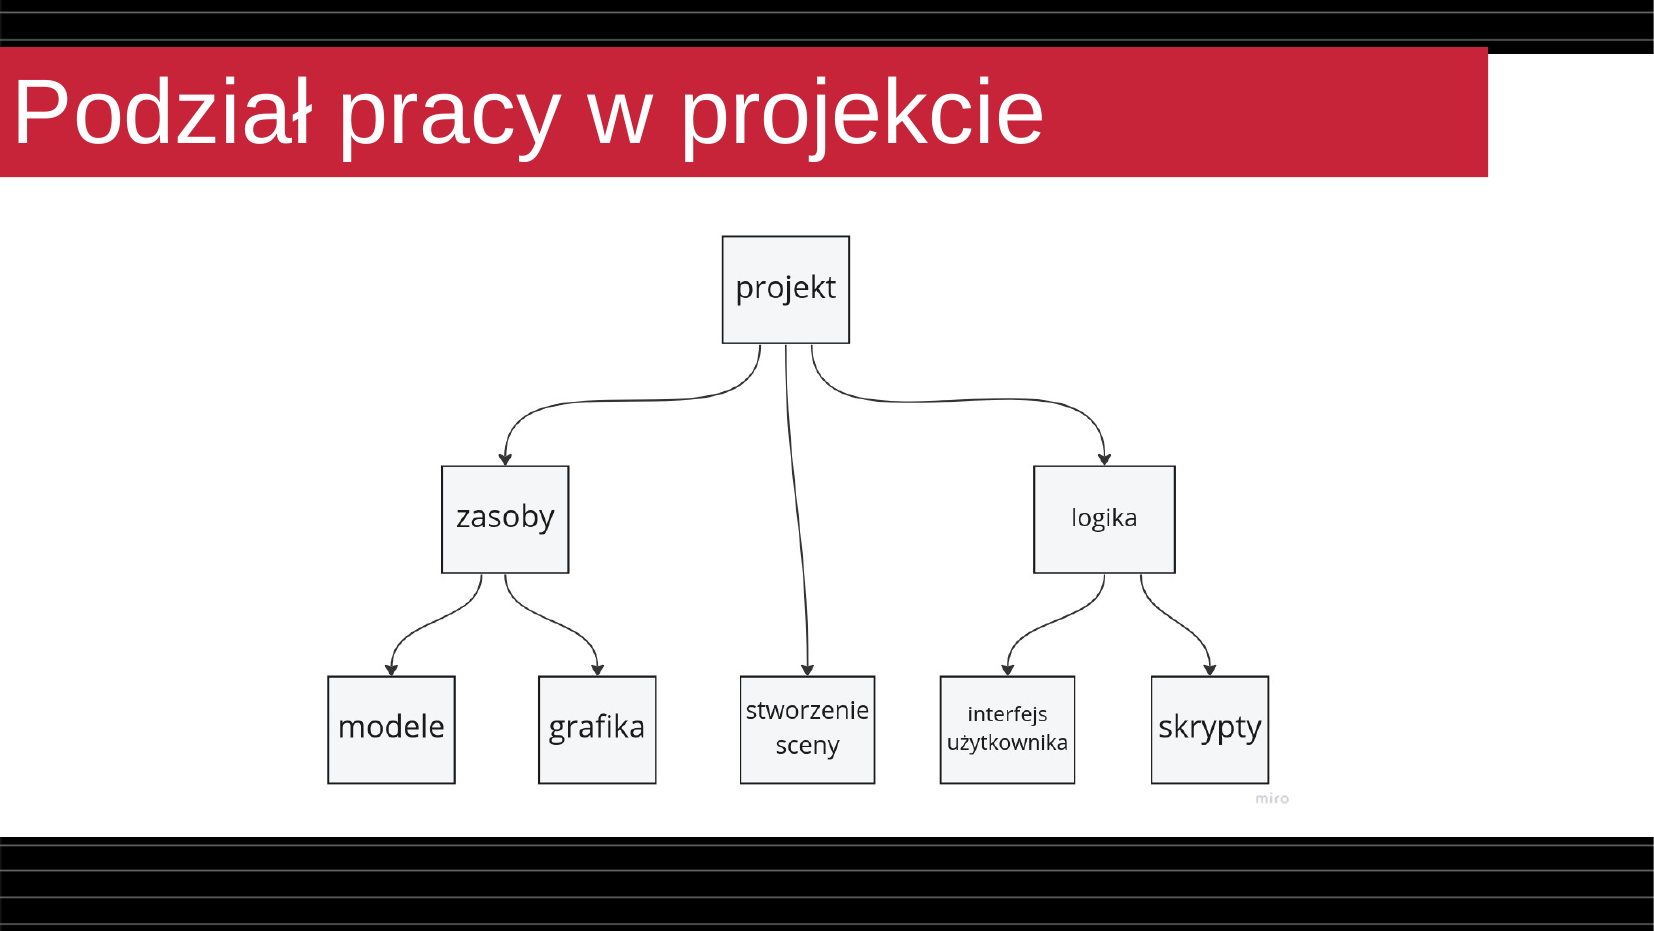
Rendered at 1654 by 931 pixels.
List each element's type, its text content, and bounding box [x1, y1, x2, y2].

picture [0, 0, 1654, 54]
picture [0, 837, 1654, 931]
title Podział pracy w projekcie [0, 47, 1489, 178]
picture [283, 191, 1312, 827]
